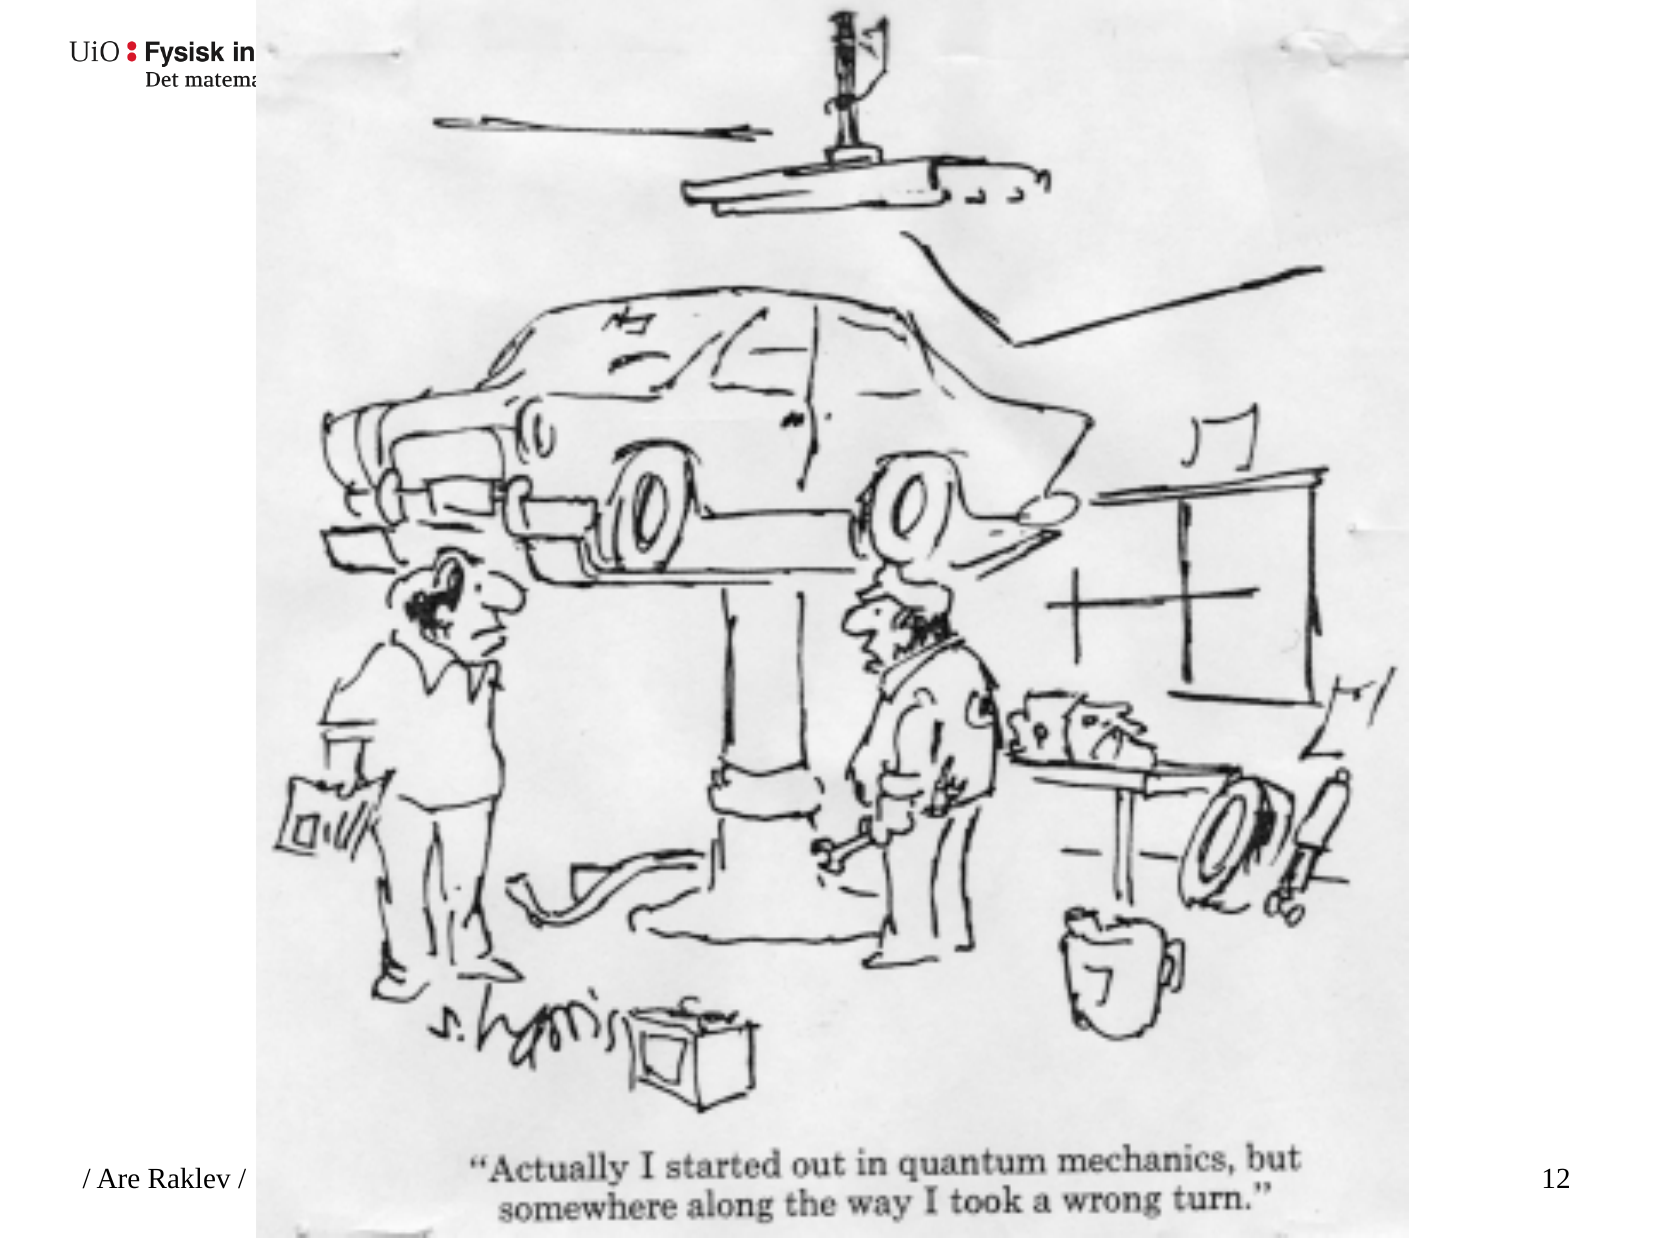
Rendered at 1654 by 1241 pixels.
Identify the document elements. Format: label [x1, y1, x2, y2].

picture [68, 0, 1409, 1238]
